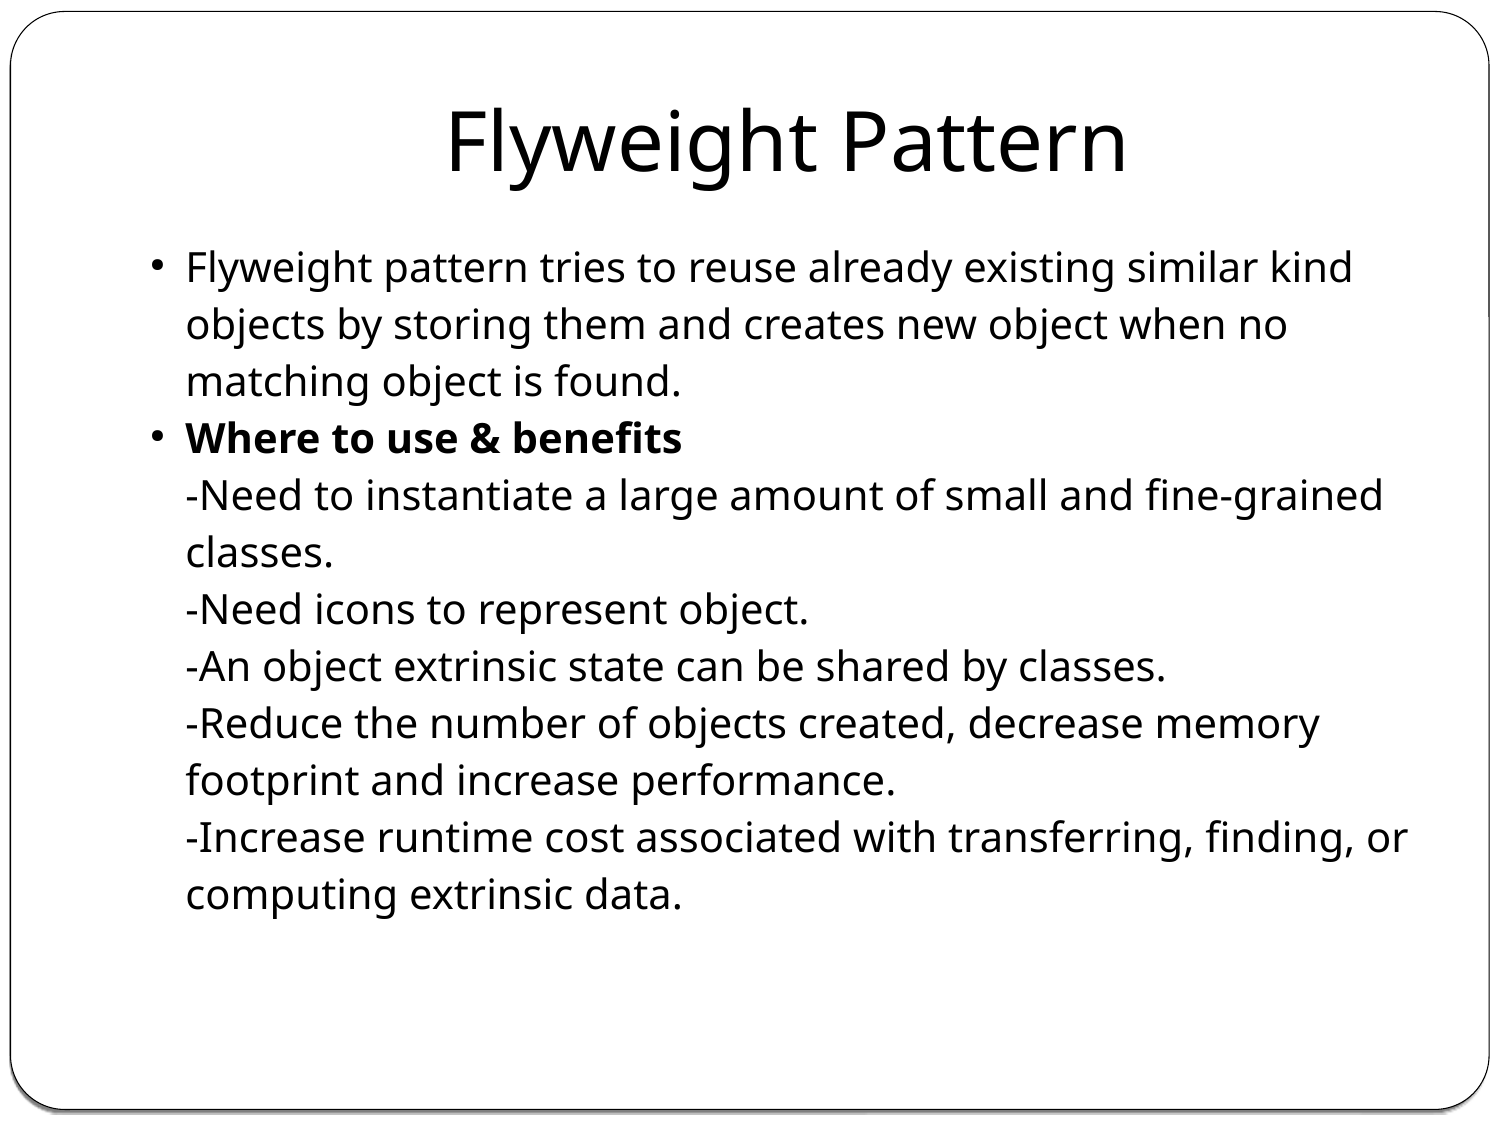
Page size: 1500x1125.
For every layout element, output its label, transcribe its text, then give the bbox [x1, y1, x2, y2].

title Flyweight Pattern [150, 45, 1425, 233]
subtitle Flyweight pattern tries to reuse already existing similar kind objects by storing them and creates new object when no matching object is found. Where to use & benefits -Need to instantiate a large amount of small and fine-grained classes. -Need icons to represent object. -An object extrinsic state can be shared by classes. -Reduce the number of objects created, decrease memory footprint and increase performance. -Increase runtime cost associated with transferring, finding, or computing extrinsic data. [150, 237, 1425, 988]
